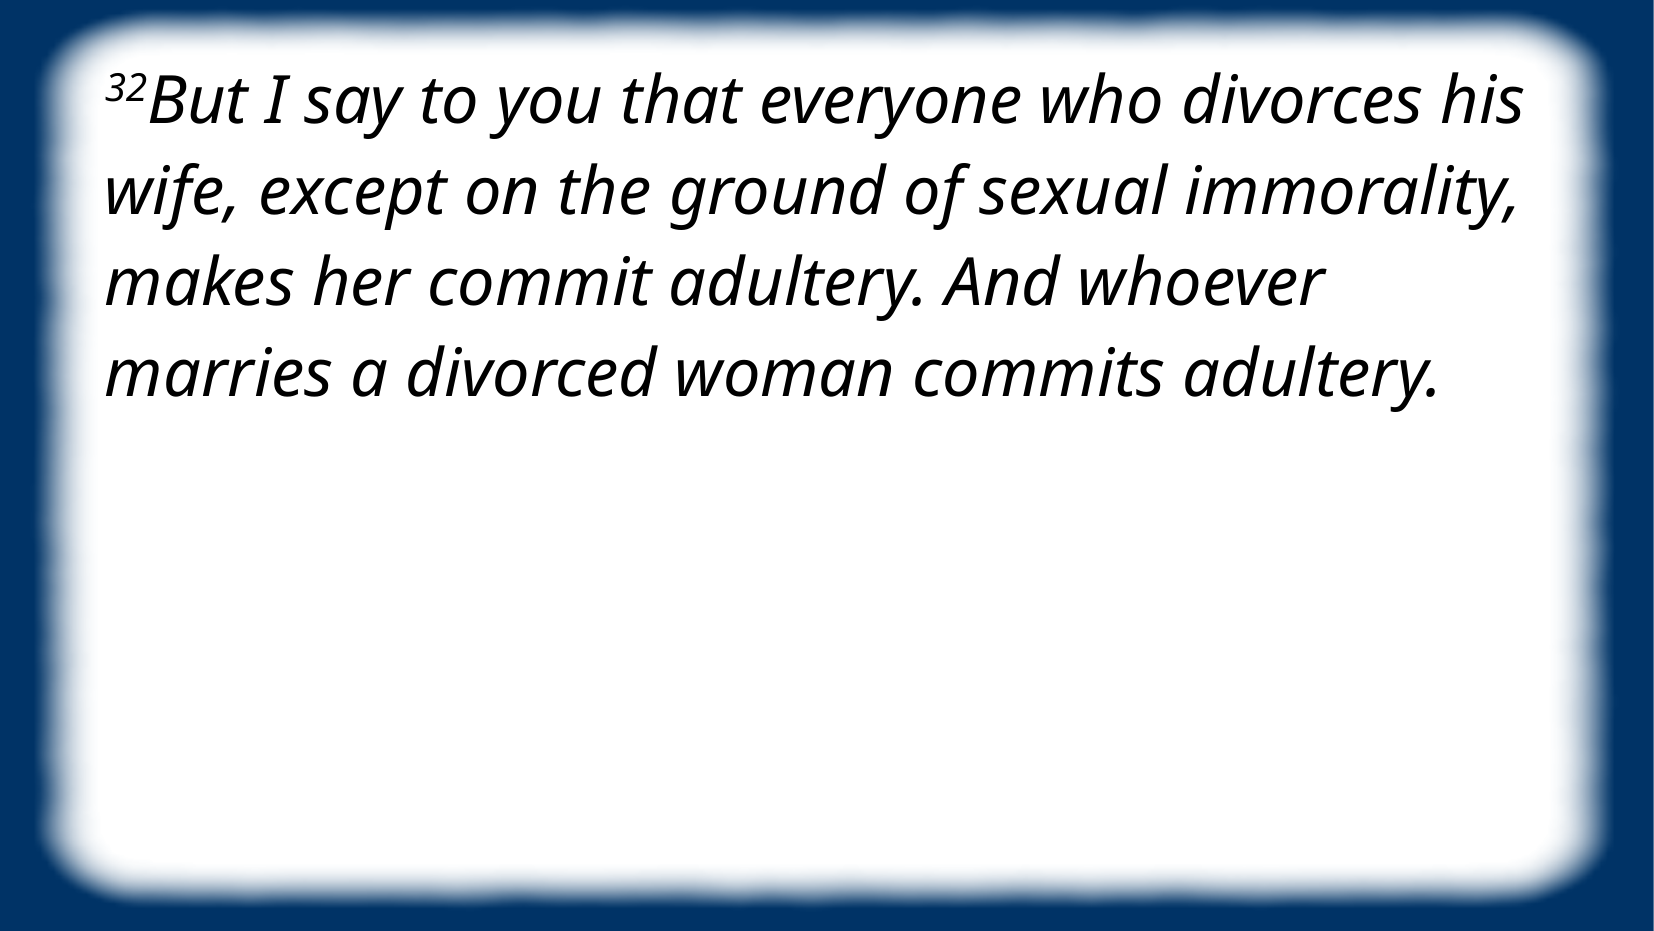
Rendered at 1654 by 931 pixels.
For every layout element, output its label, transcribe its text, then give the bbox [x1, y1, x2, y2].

picture [0, 0, 1654, 931]
text_box 32But I say to you that everyone who divorces his wife, except on the ground of sexual immorality, makes her commit adultery. And whoever marries a divorced woman commits adultery. [90, 45, 1561, 415]
